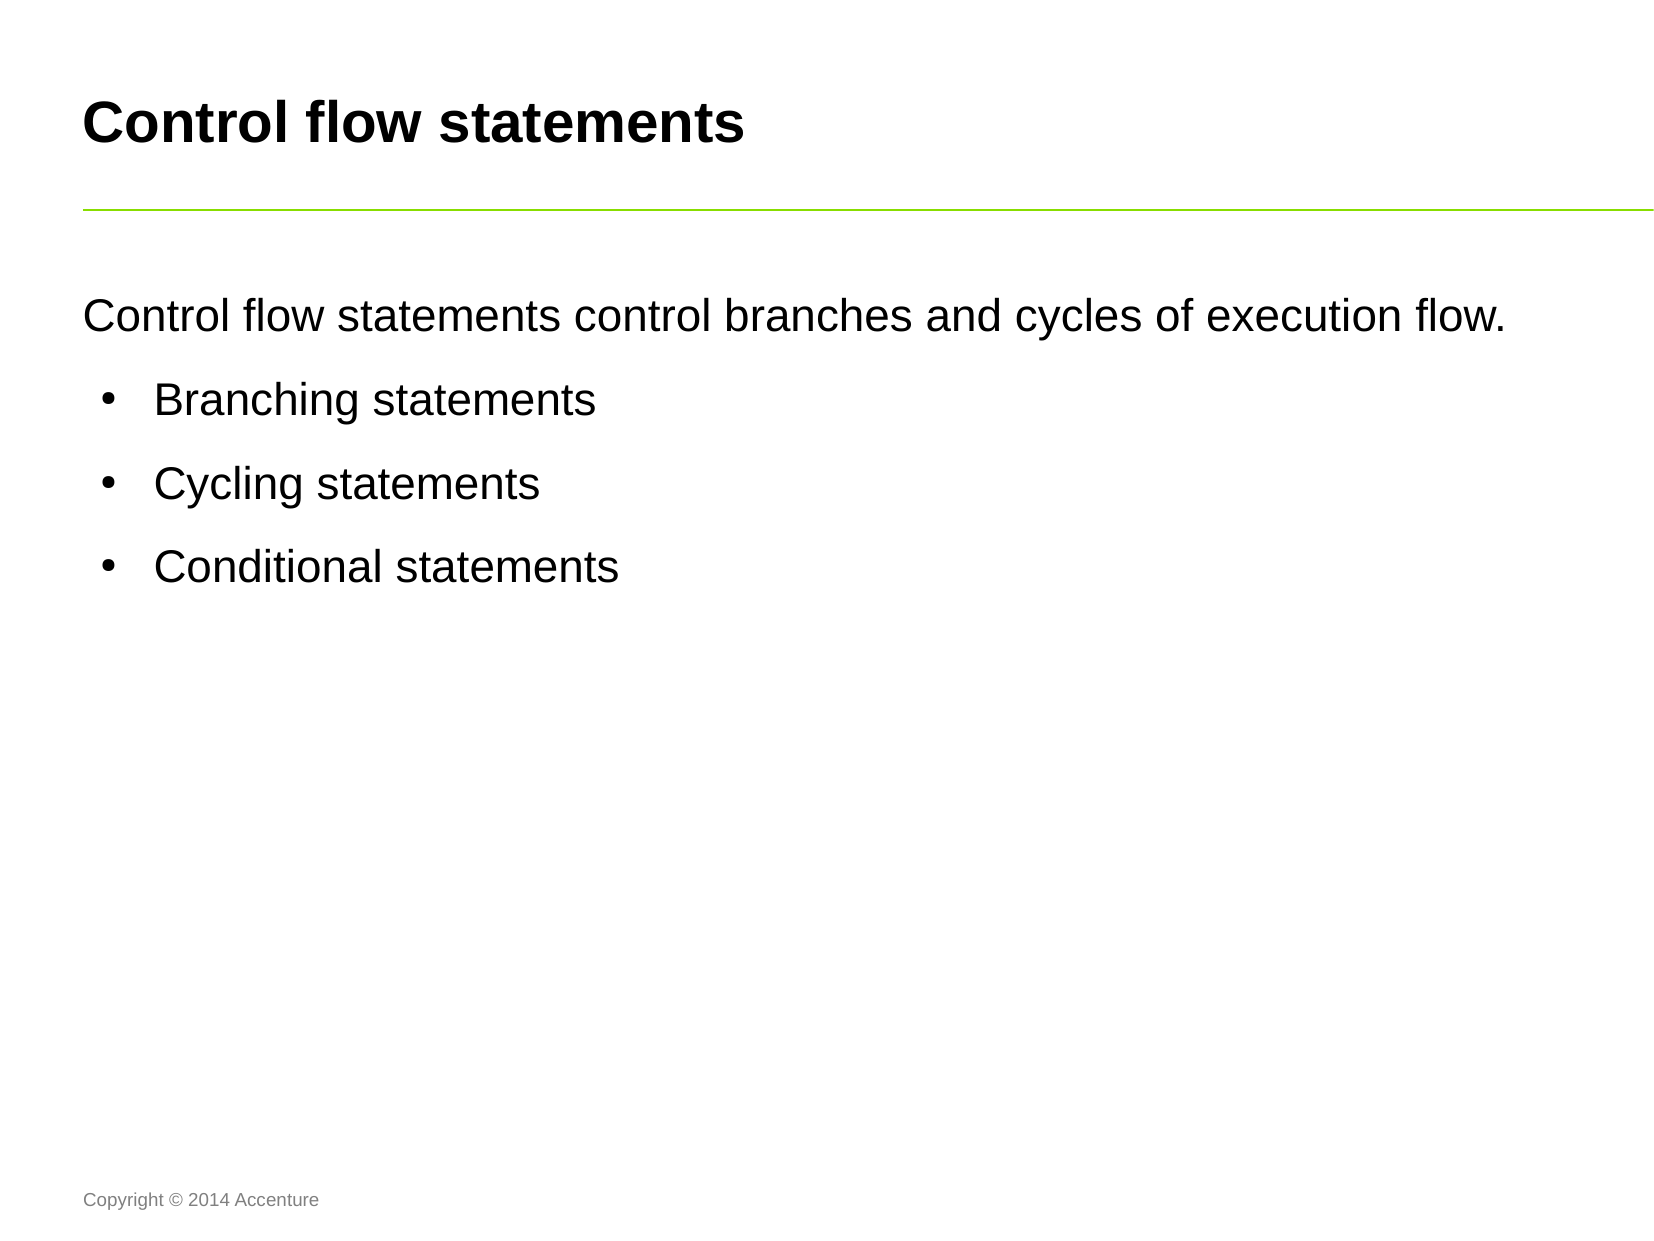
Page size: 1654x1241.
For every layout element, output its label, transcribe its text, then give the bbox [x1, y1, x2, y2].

list Control flow statements control branches and cycles of execution flow. Branching statements Cycling statements Conditional statements [82, 290, 1538, 1010]
title Control flow statements [82, 49, 1571, 196]
